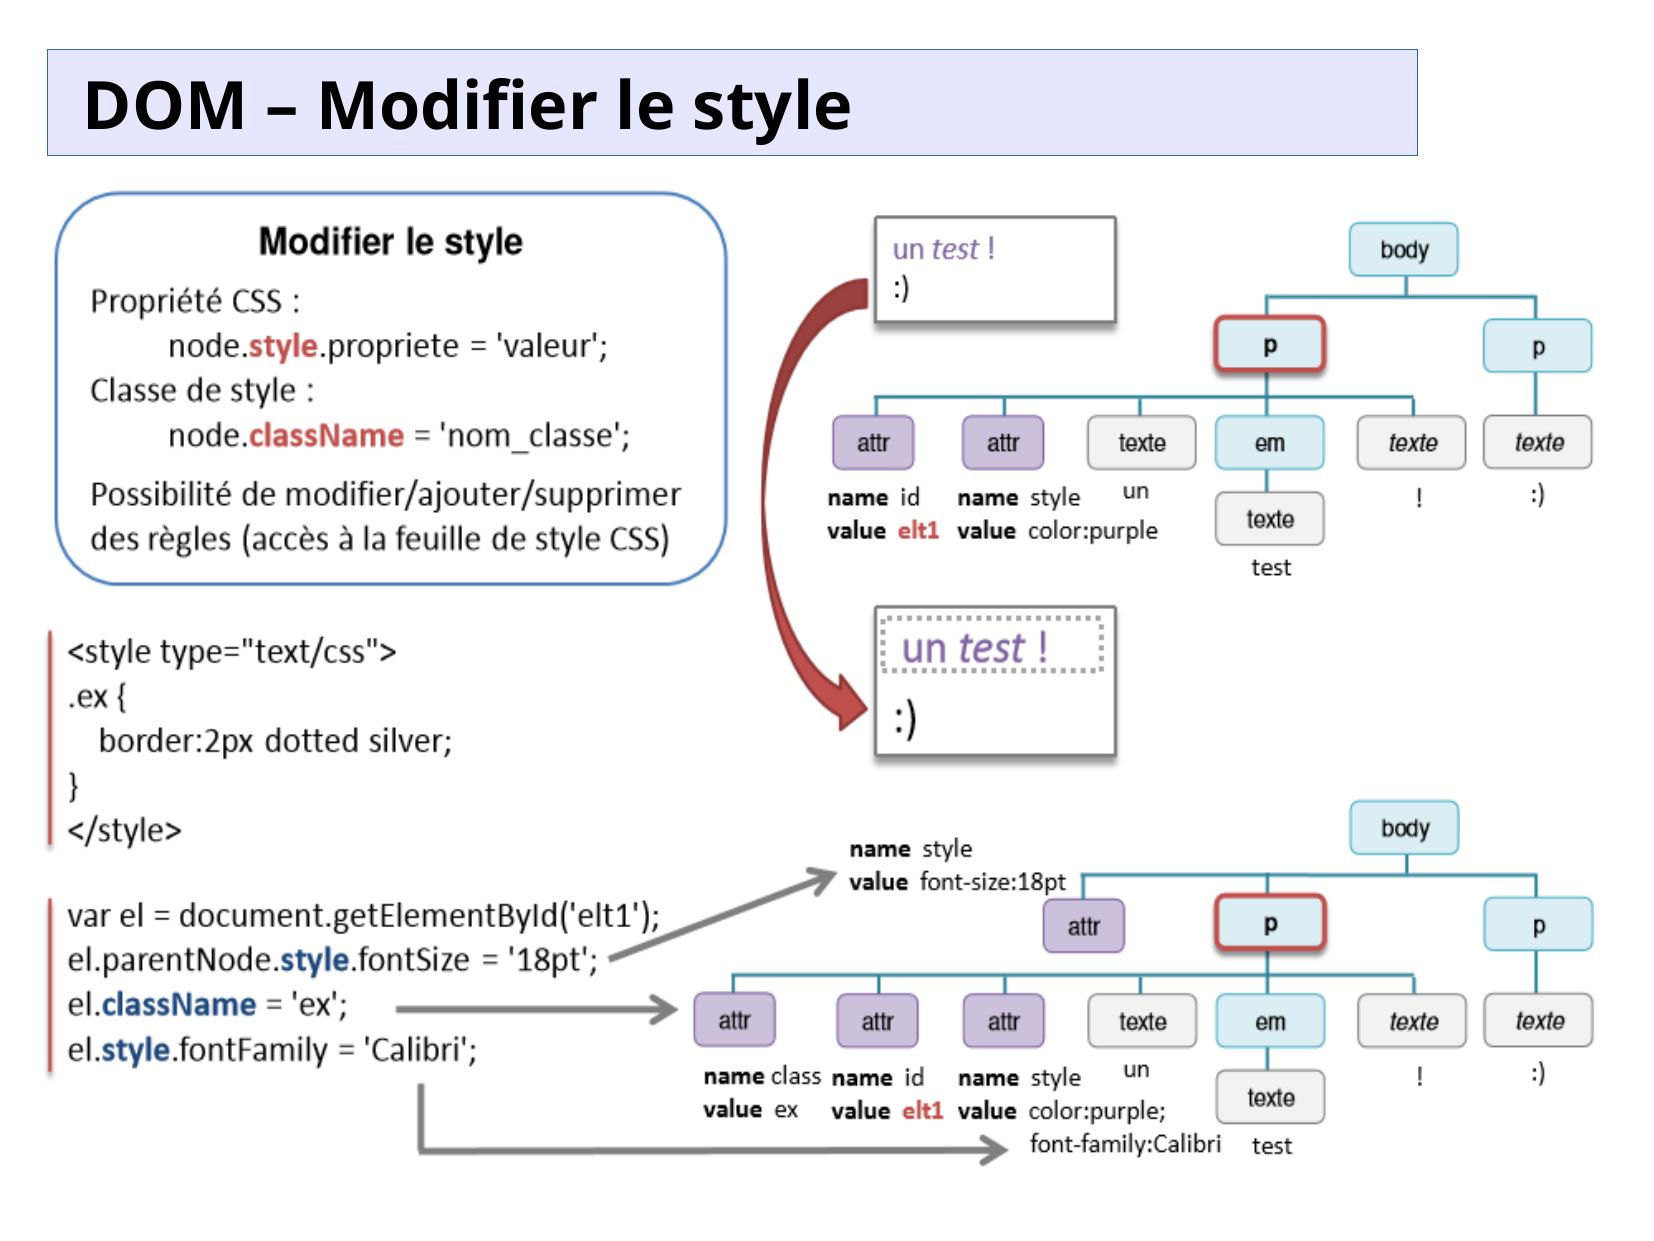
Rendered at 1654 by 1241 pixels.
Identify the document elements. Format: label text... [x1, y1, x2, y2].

text_box [47, 49, 82, 156]
picture [35, 179, 1619, 1205]
title DOM – Modifier le style [82, 0, 1571, 179]
